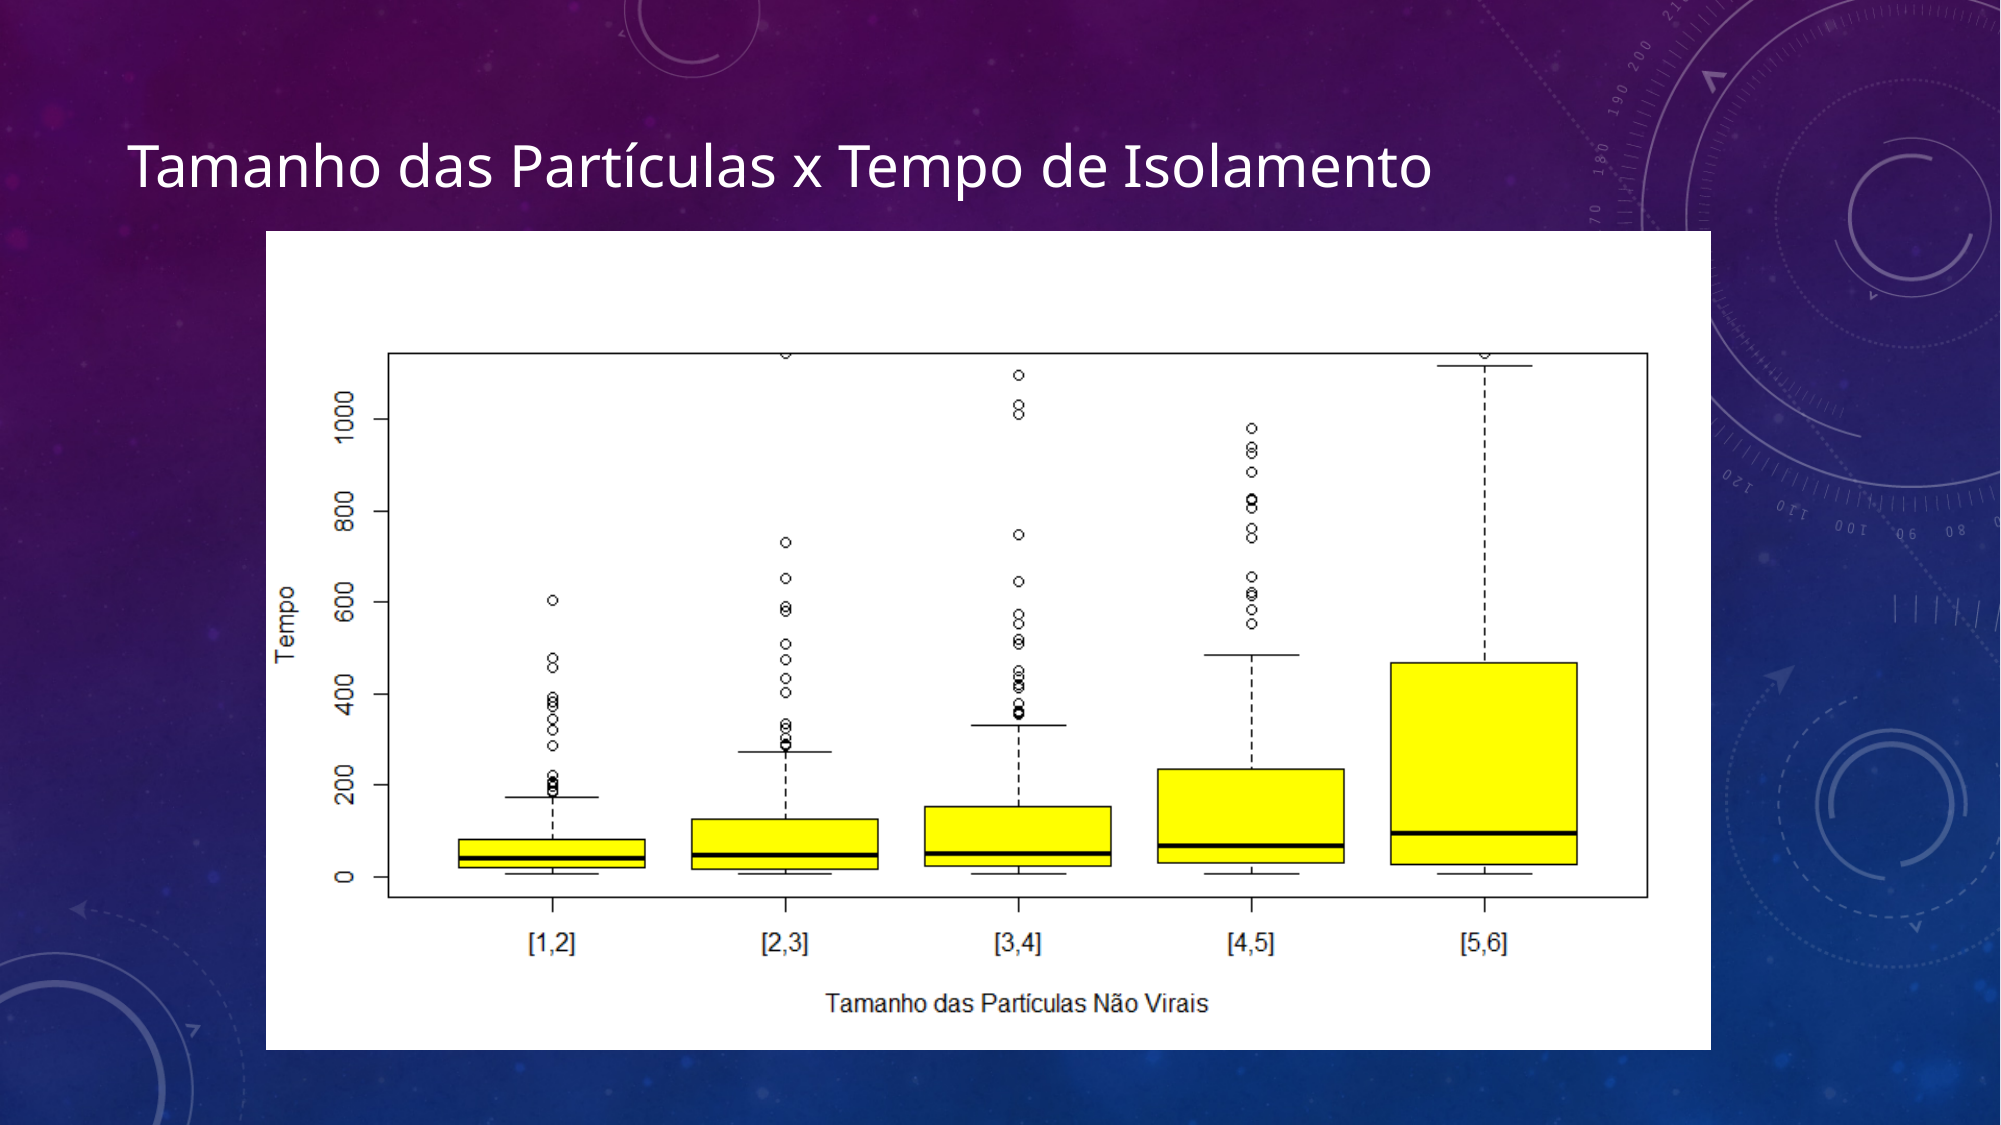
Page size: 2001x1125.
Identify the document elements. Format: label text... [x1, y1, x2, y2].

picture [0, 0, 2001, 1125]
title Tamanho das Partículas x Tempo de Isolamento [112, 45, 1775, 284]
